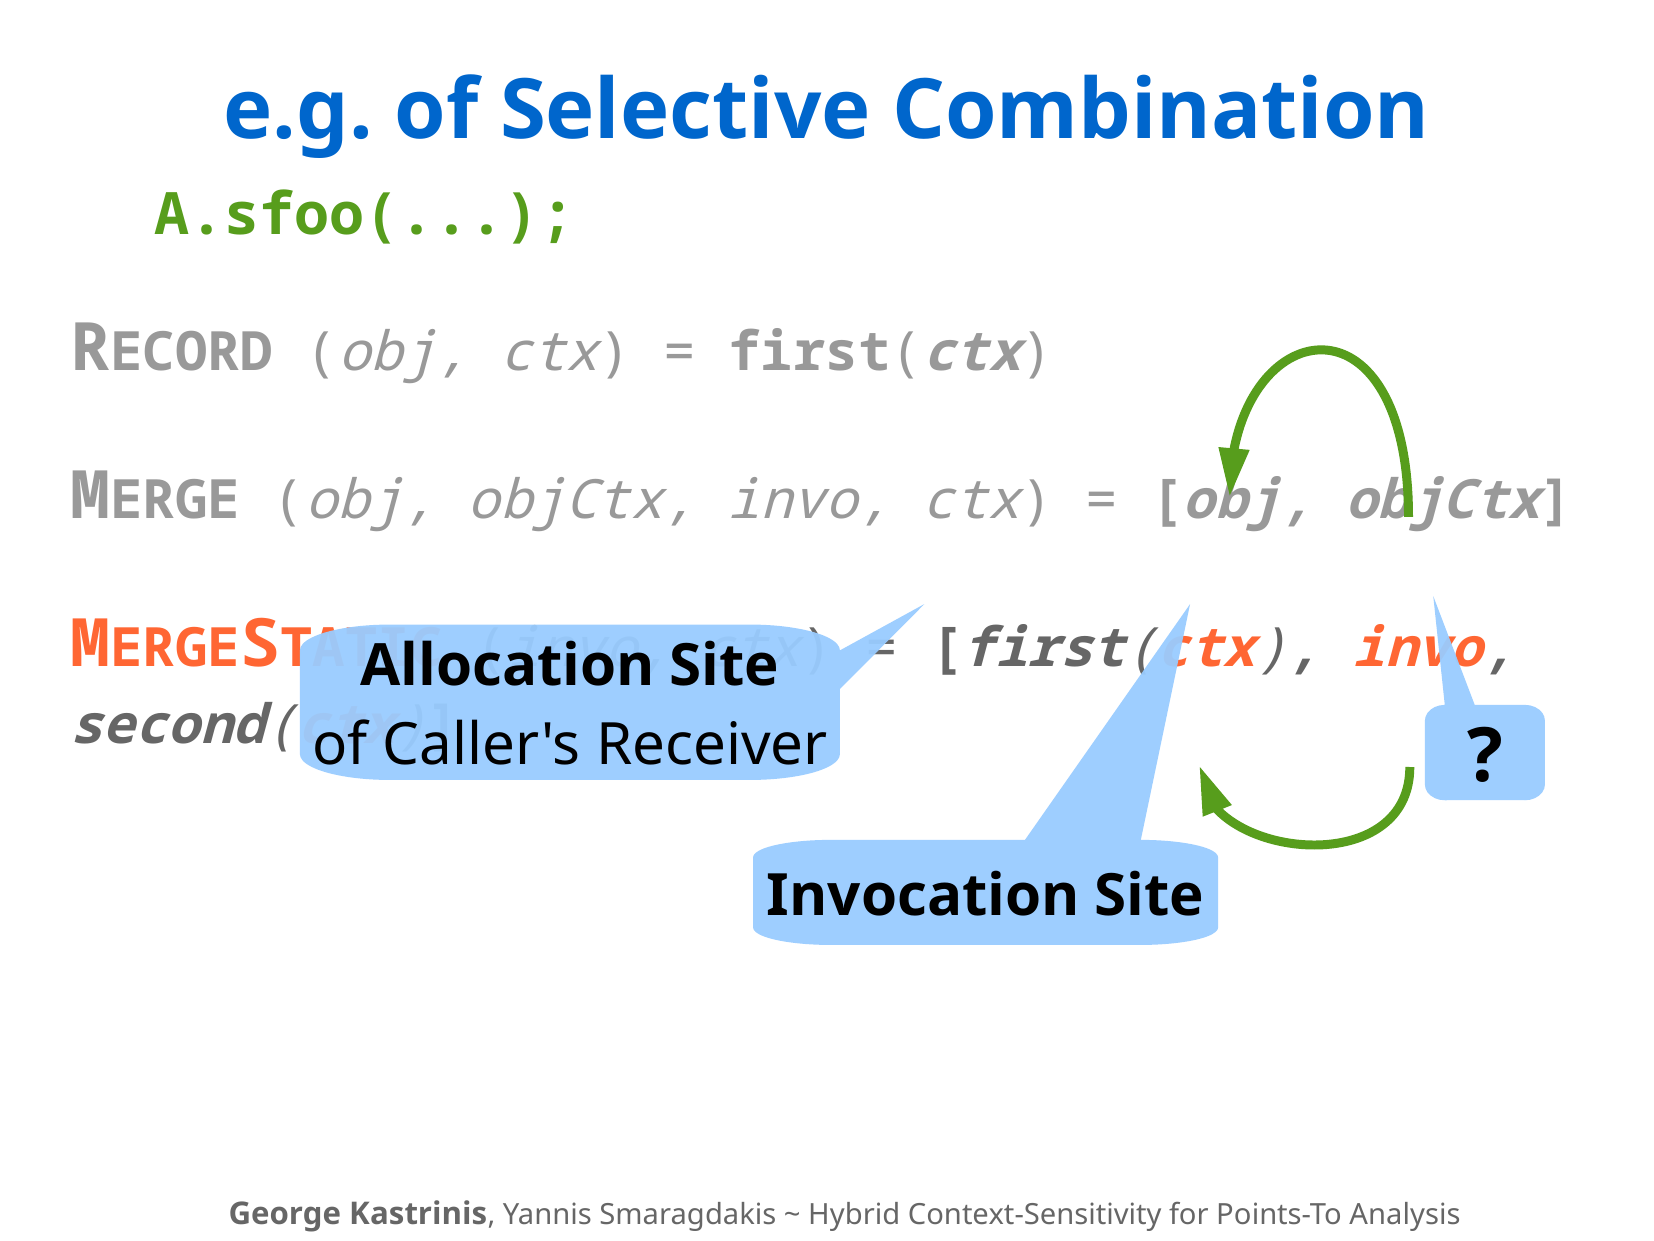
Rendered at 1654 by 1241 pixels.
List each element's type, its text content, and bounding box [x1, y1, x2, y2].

text_box RECORD (obj, ctx) = first(ctx) MERGE (obj, objCtx, invo, ctx) = [obj, objCtx] MERGESTATIC (invo, ctx) = [first(ctx), invo, second(ctx)] [55, 291, 1654, 591]
text_box e.g. of Selective Combination [19, 41, 1634, 150]
text_box A.sfoo(...); [139, 165, 521, 239]
text_box Allocation Site of Caller's Receiver [299, 604, 925, 780]
text_box Invocation Site [753, 604, 1219, 945]
text_box ? [1424, 596, 1545, 801]
